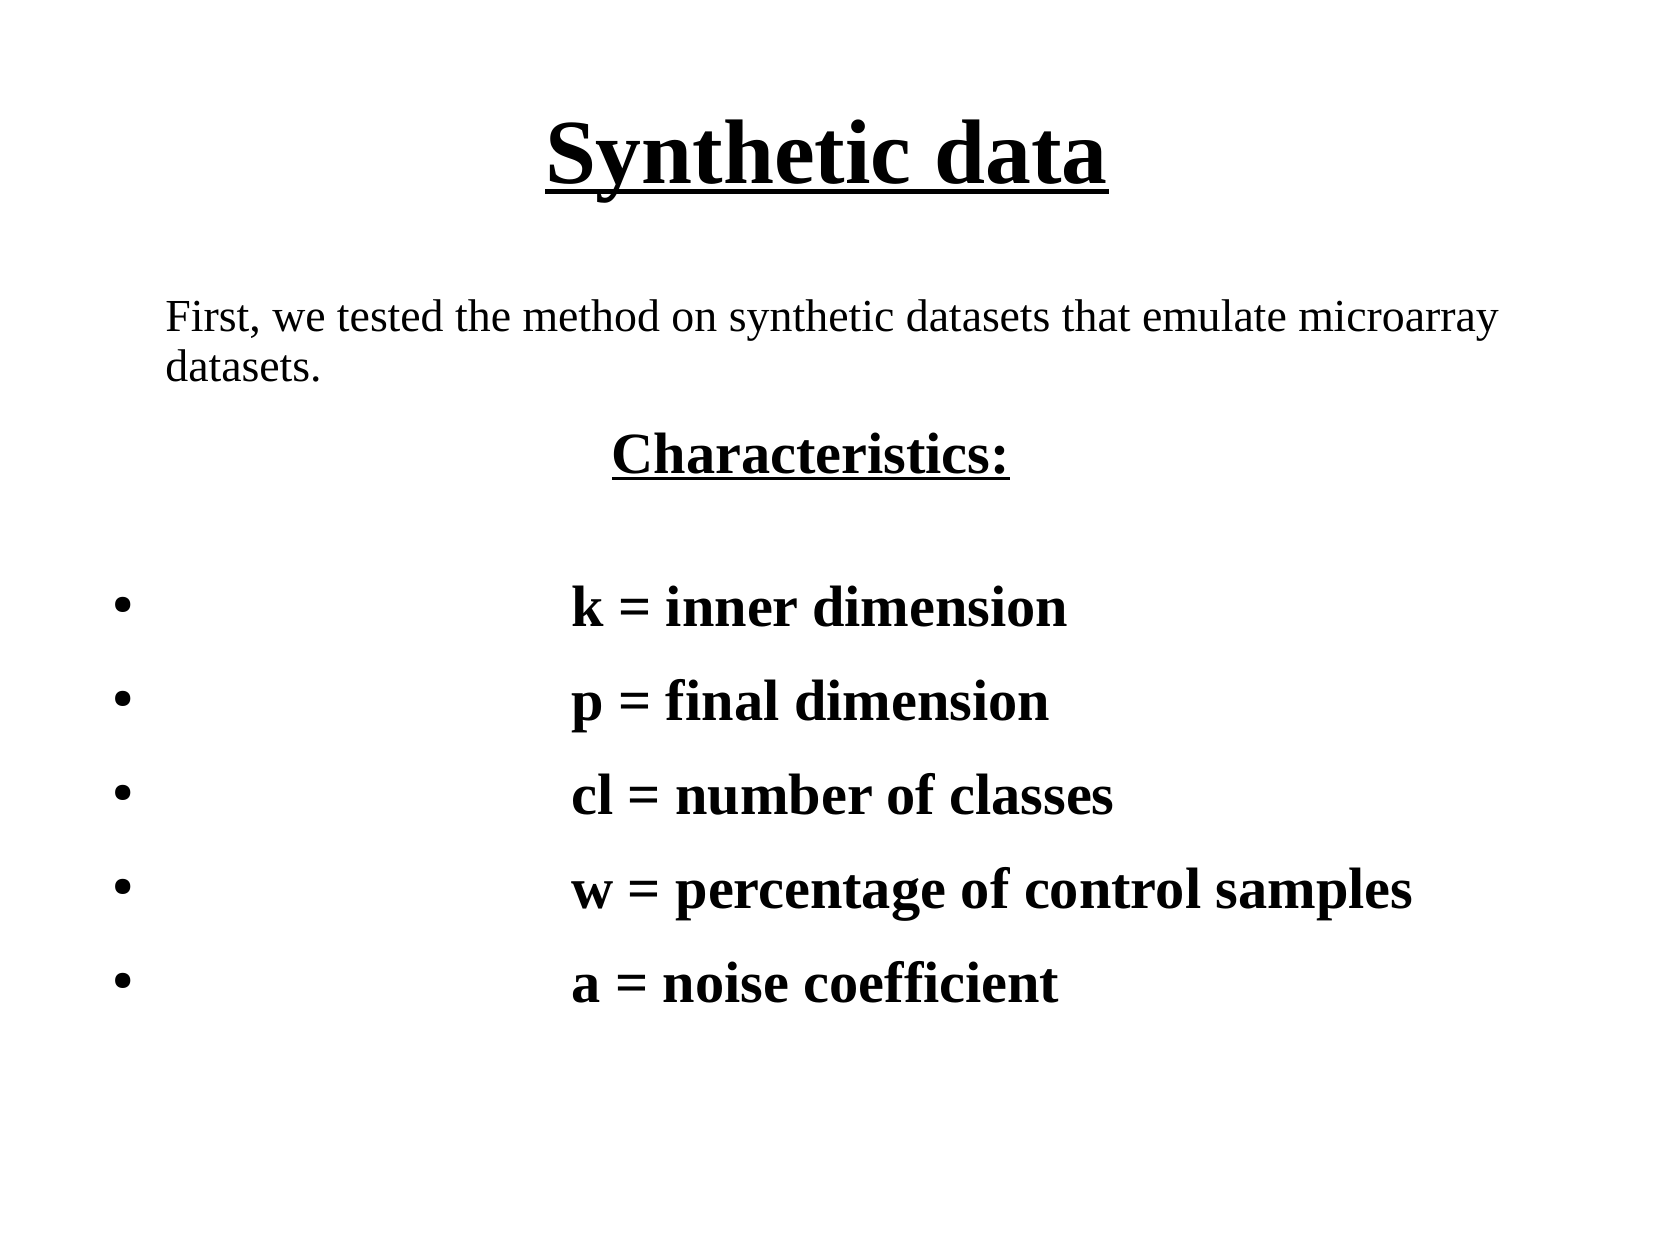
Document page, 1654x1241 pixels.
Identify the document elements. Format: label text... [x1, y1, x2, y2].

title Synthetic data [82, 49, 1571, 257]
list First, we tested the method on synthetic datasets that emulate microarray datasets. Characteristics: k = inner dimension p = final dimension cl = number of classes w = percentage of control samples a = noise coefficient [94, 290, 1619, 1024]
